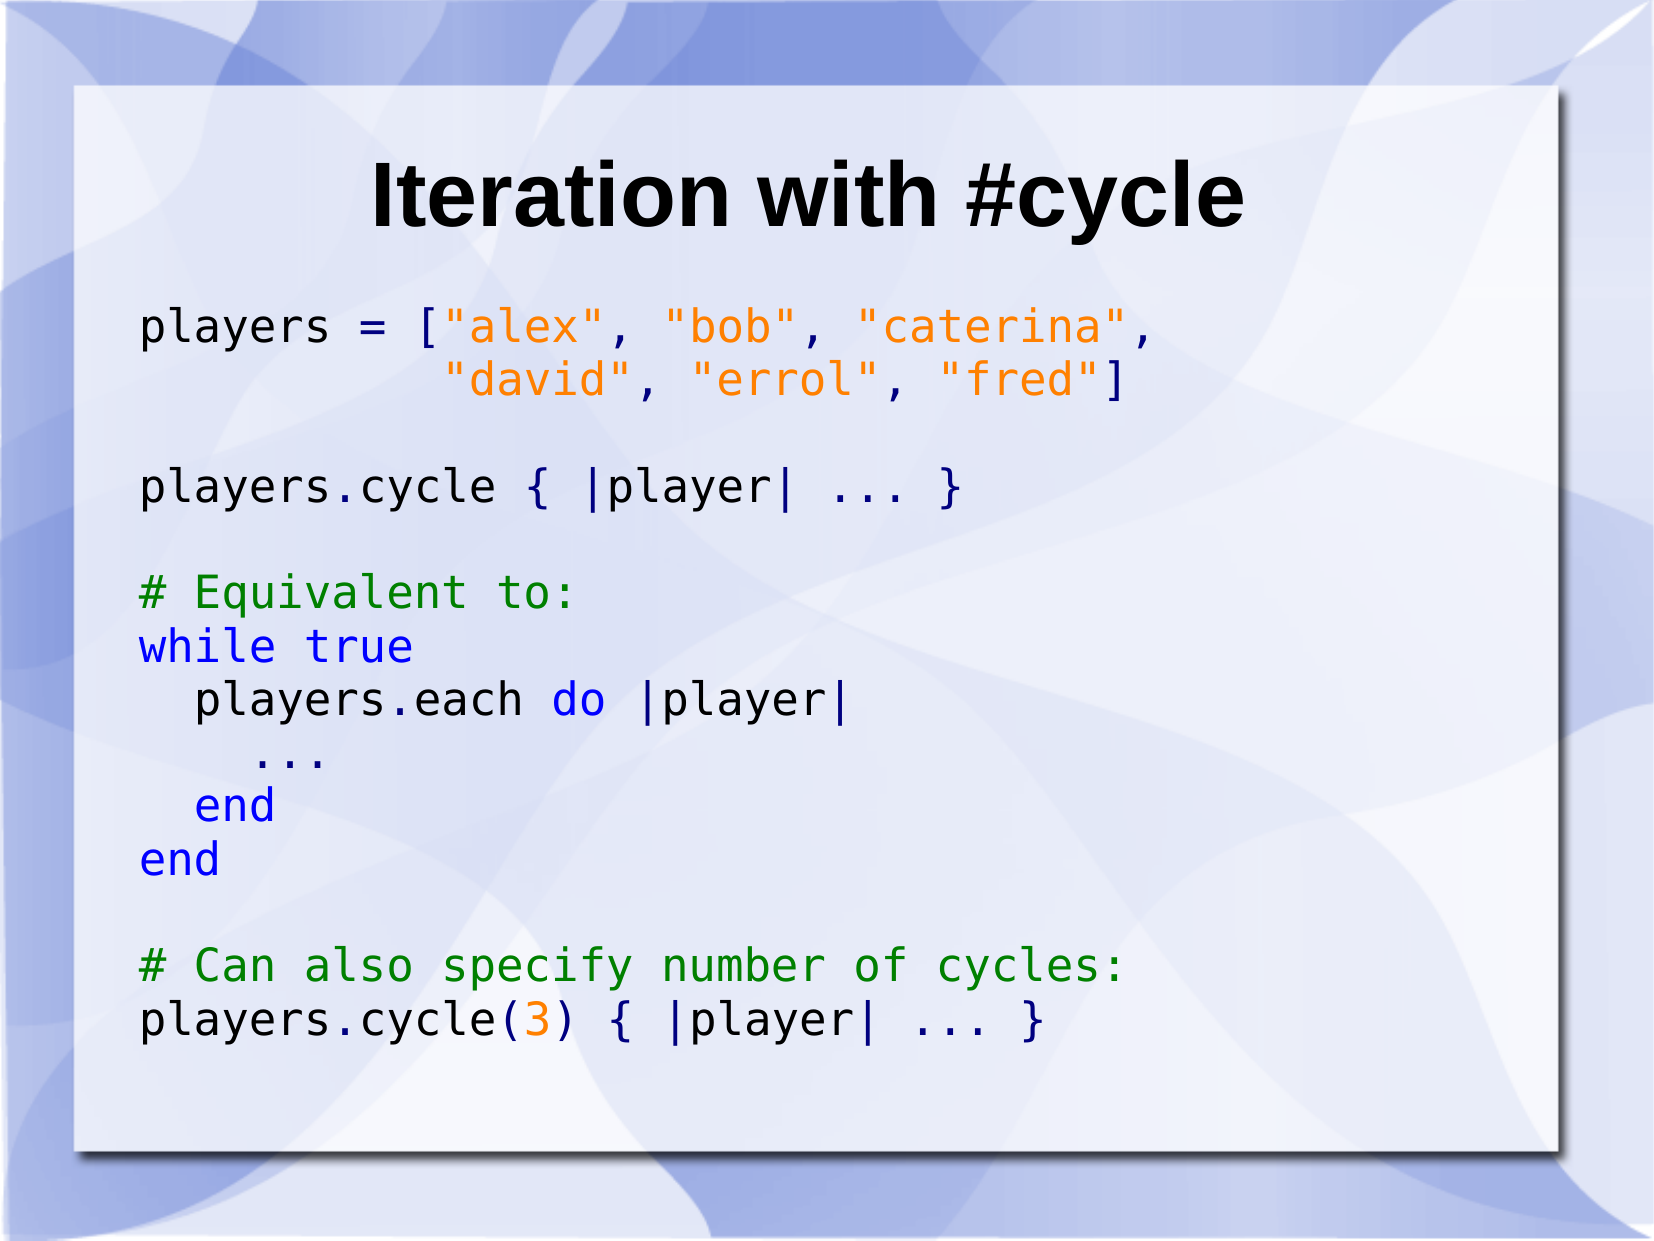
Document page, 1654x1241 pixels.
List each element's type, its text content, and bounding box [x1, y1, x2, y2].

text_box players = ["alex", "bob", "caterina", "david", "errol", "fred"] players.cycle { |player| ... } # Equivalent to: while true players.each do |player| ... end end # Can also specify number of cycles: players.cycle(3) { |player| ... } [139, 300, 1501, 1088]
picture [0, 0, 1654, 1241]
title Iteration with #cycle [82, 90, 1536, 298]
